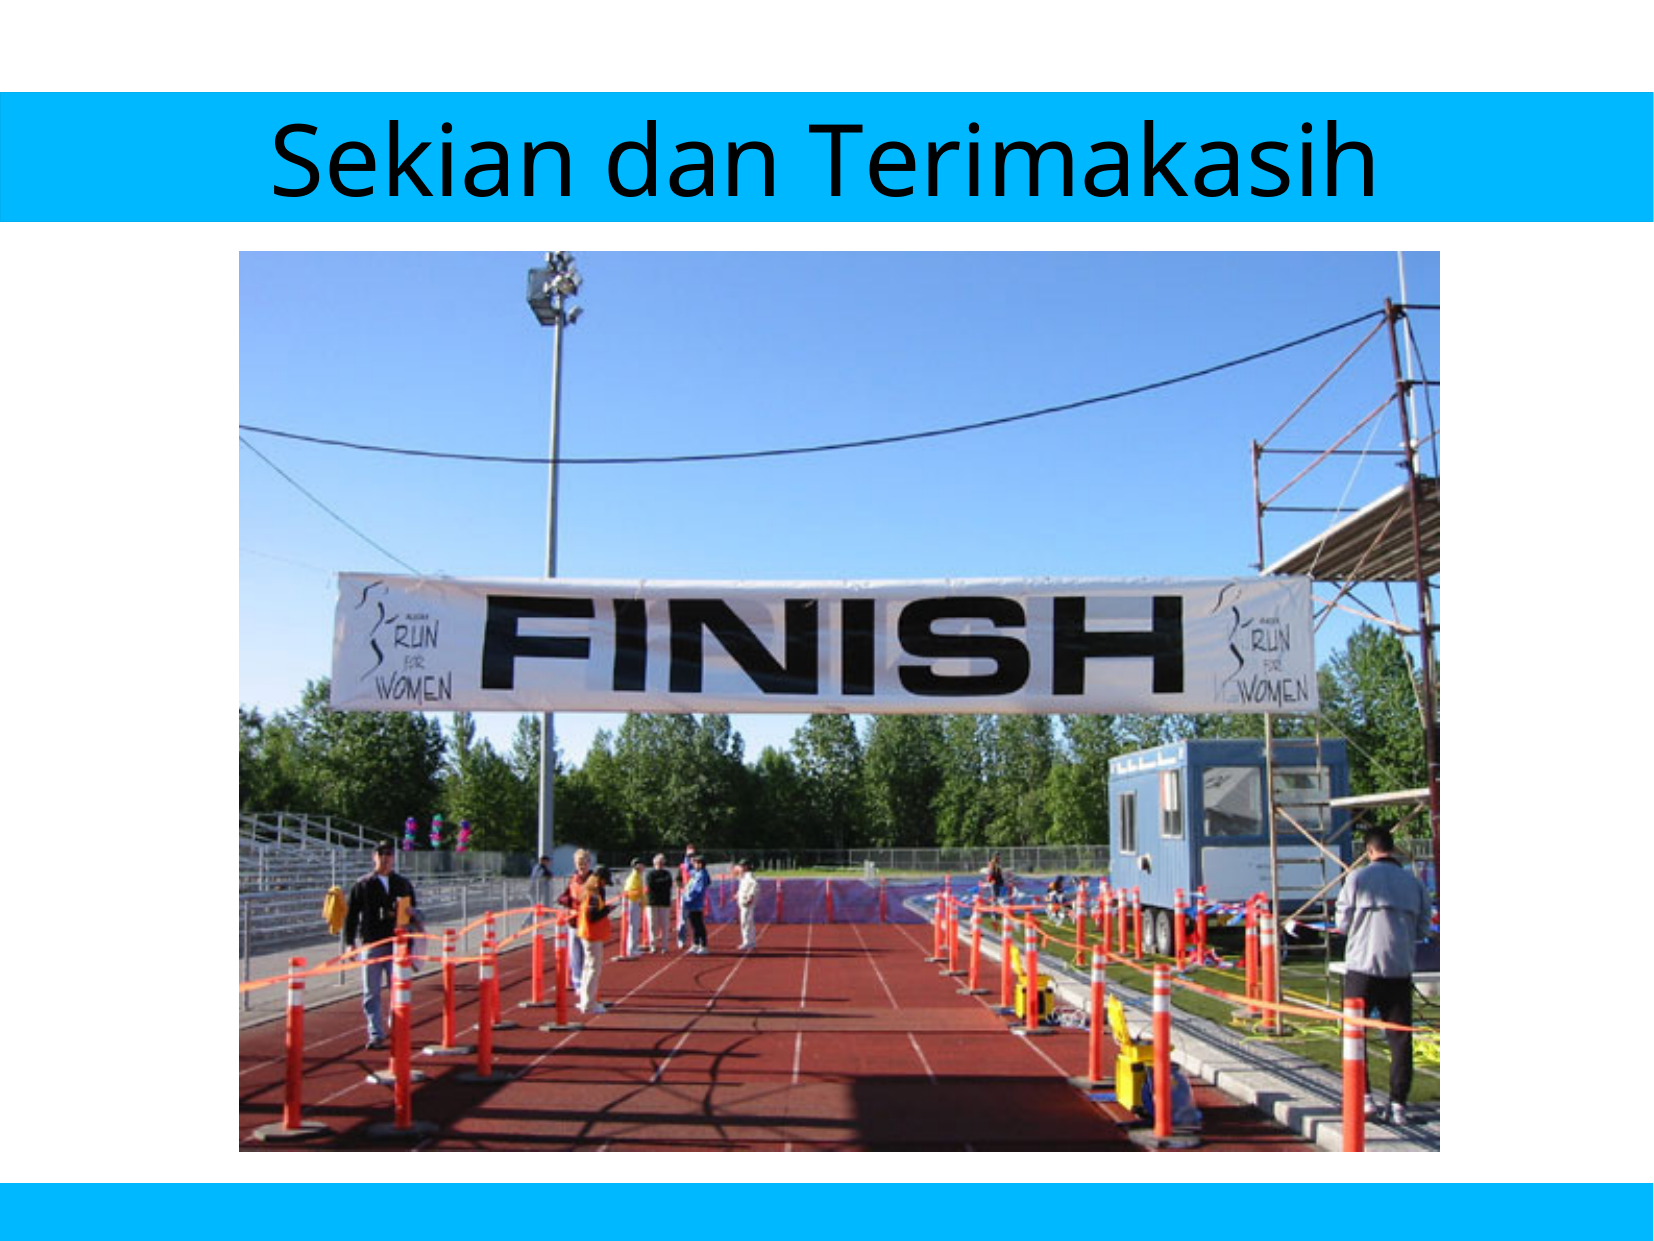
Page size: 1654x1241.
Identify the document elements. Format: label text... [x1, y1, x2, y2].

text_box Sekian dan Terimakasih [82, 49, 1571, 257]
picture [239, 257, 1440, 1152]
text_box [0, 1182, 1654, 1241]
text_box [0, 92, 82, 222]
text_box [1571, 92, 1654, 222]
